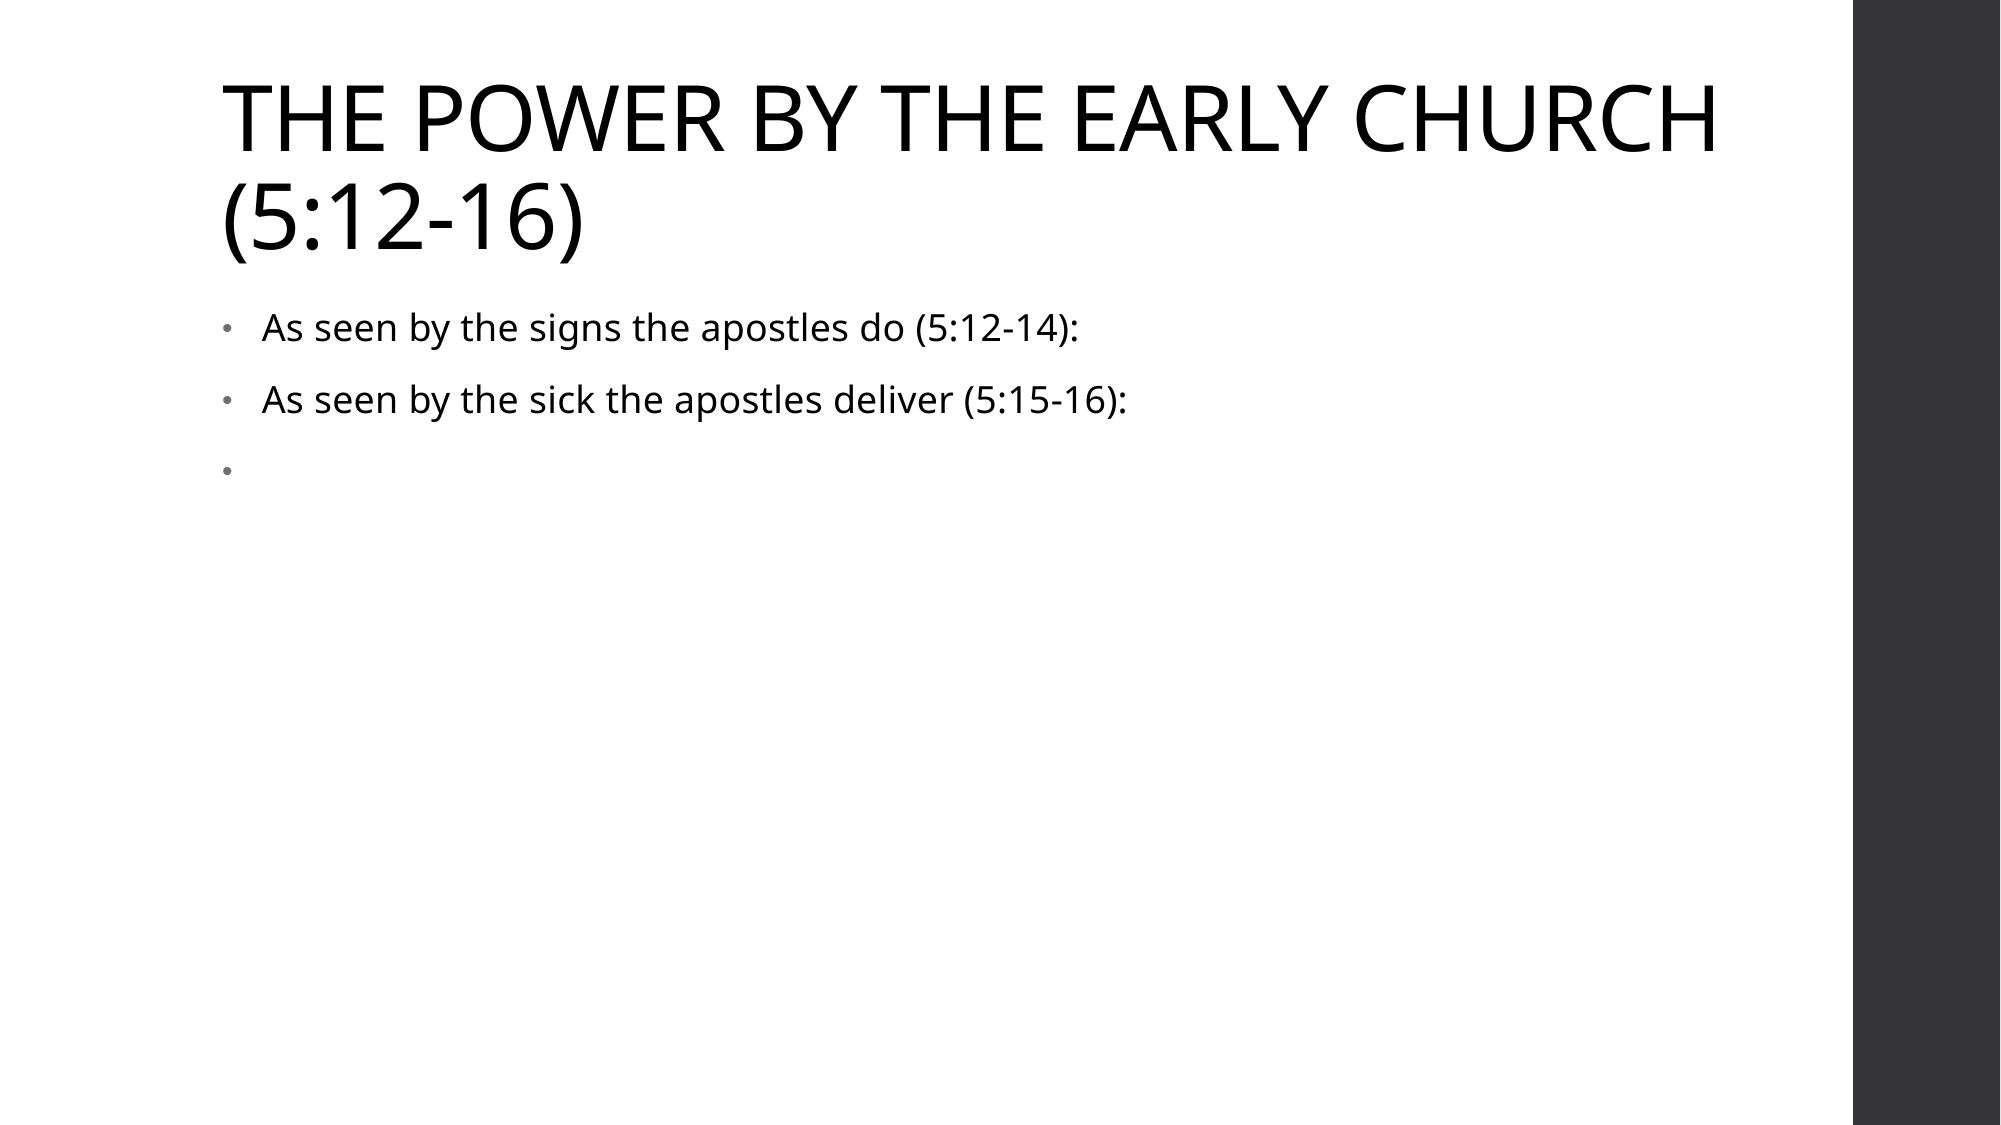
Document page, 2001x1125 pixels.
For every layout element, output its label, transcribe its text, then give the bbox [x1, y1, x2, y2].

list As seen by the signs the apostles do (5:12-14): As seen by the sick the apostles deliver (5:15-16): [206, 299, 1617, 1014]
title THE POWER BY THE EARLY CHURCH (5:12-16) [206, 60, 1797, 278]
